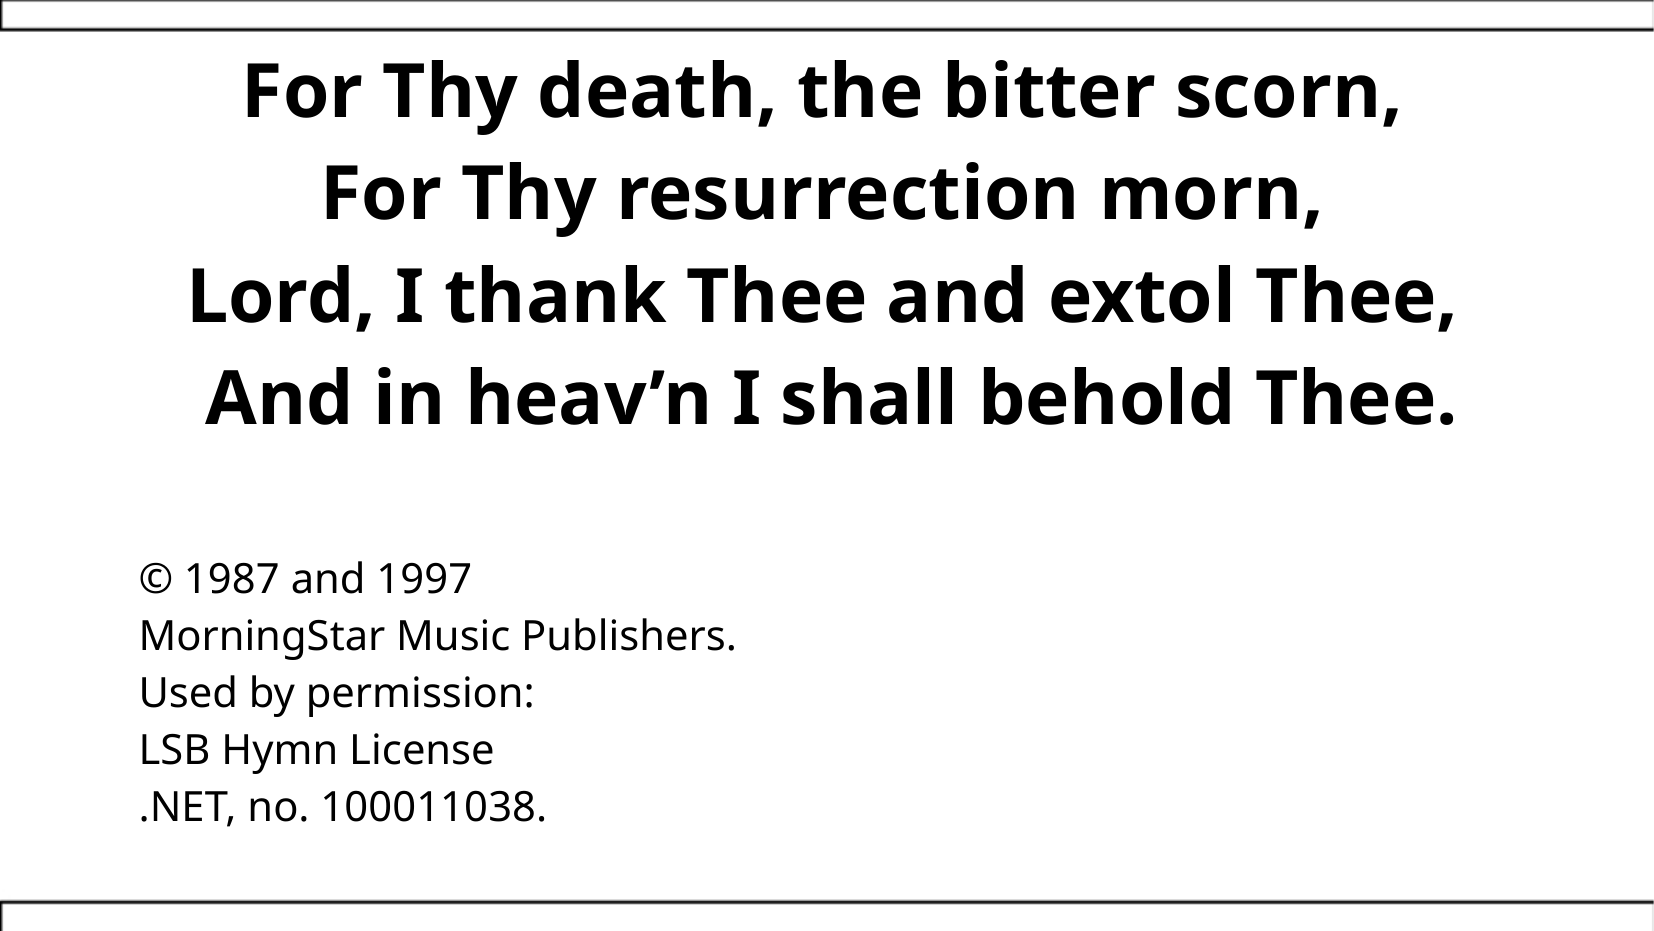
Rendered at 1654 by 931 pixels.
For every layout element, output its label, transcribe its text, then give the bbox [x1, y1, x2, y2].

text_box For Thy death, the bitter scorn, For Thy resurrection morn, Lord, I thank Thee and extol Thee, And in heav’n I shall behold Thee. © 1987 and 1997 MorningStar Music Publishers. Used by permission: LSB Hymn License .NET, no. 100011038. [105, 30, 1561, 821]
picture [0, 0, 1654, 931]
